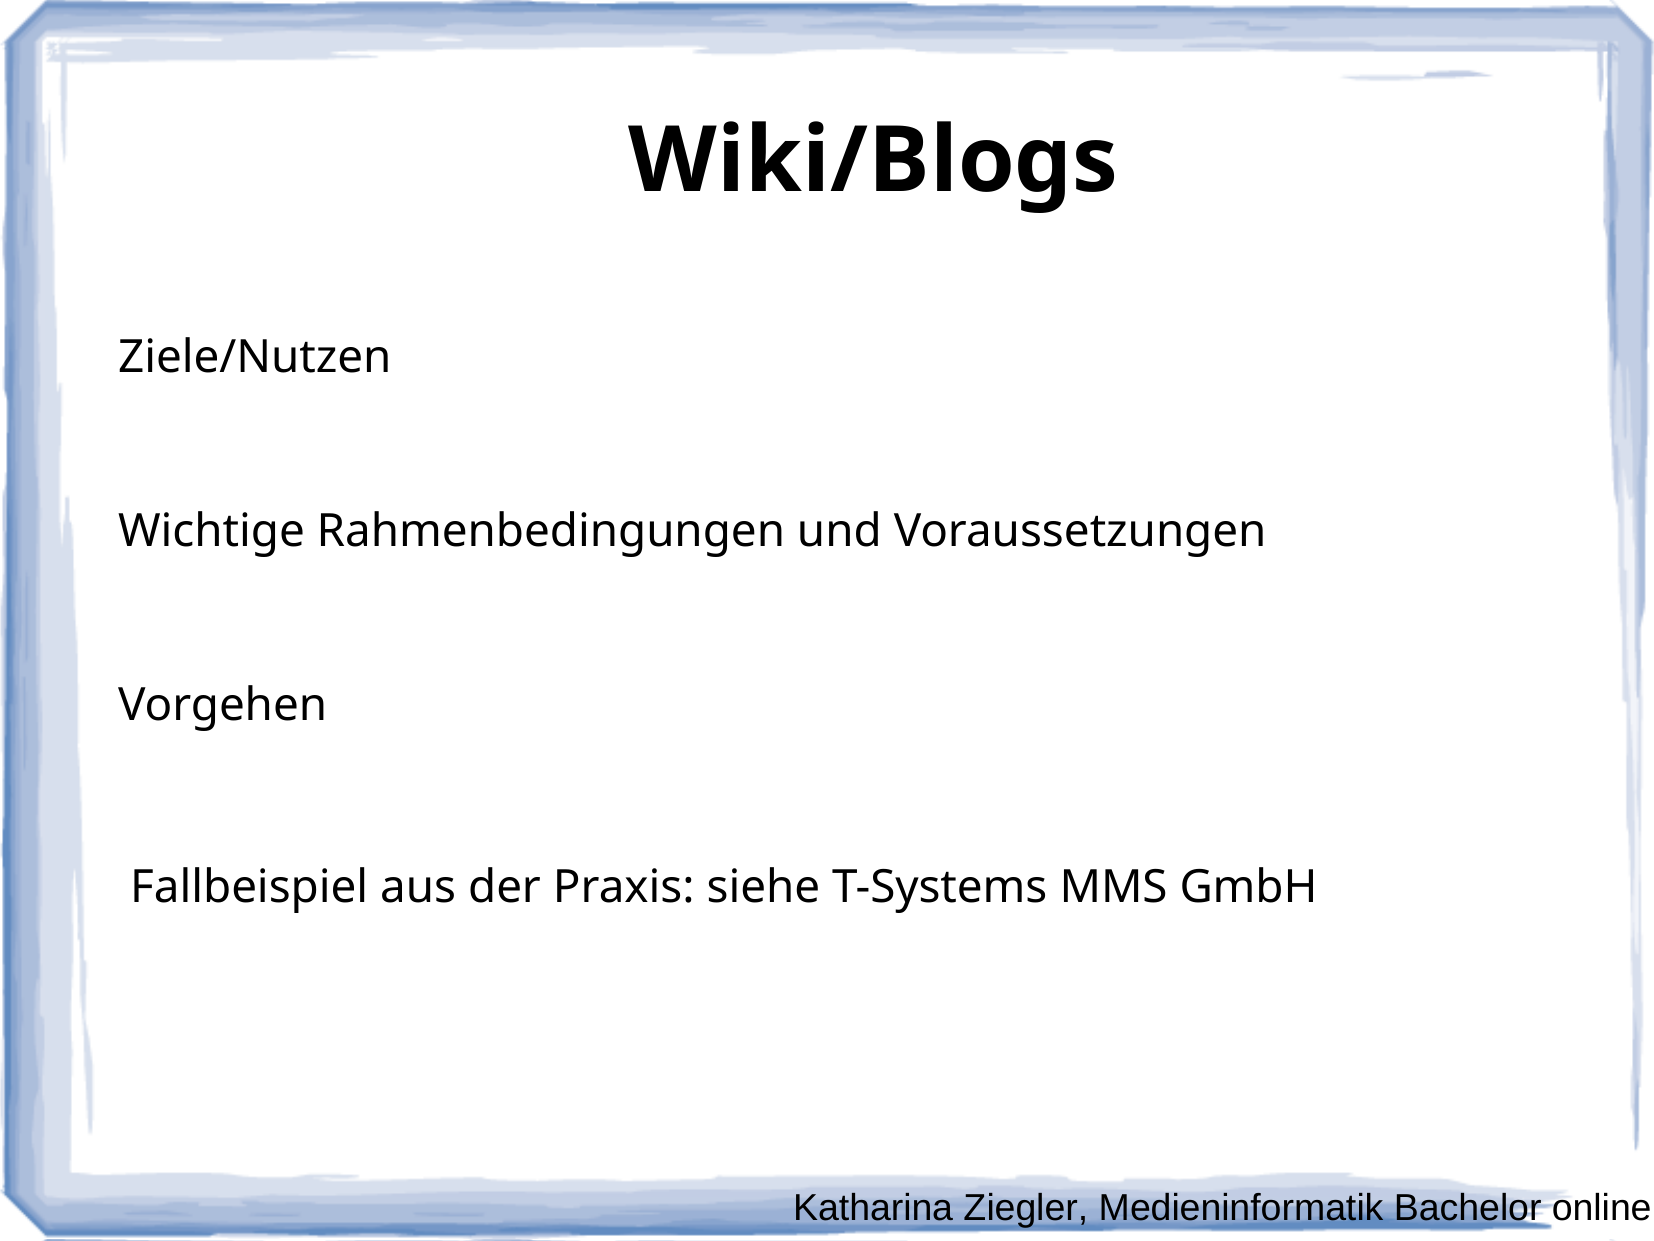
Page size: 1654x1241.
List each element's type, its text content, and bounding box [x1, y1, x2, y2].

title Wiki/Blogs [82, 49, 1571, 257]
picture [0, 0, 1654, 1241]
text_box Katharina Ziegler, Medieninformatik Bachelor online [749, 1176, 1654, 1241]
list Ziele/Nutzen Wichtige Rahmenbedingungen und Voraussetzungen Vorgehen Fallbeispiel aus der Praxis: siehe T-Systems MMS GmbH [118, 324, 1571, 1004]
